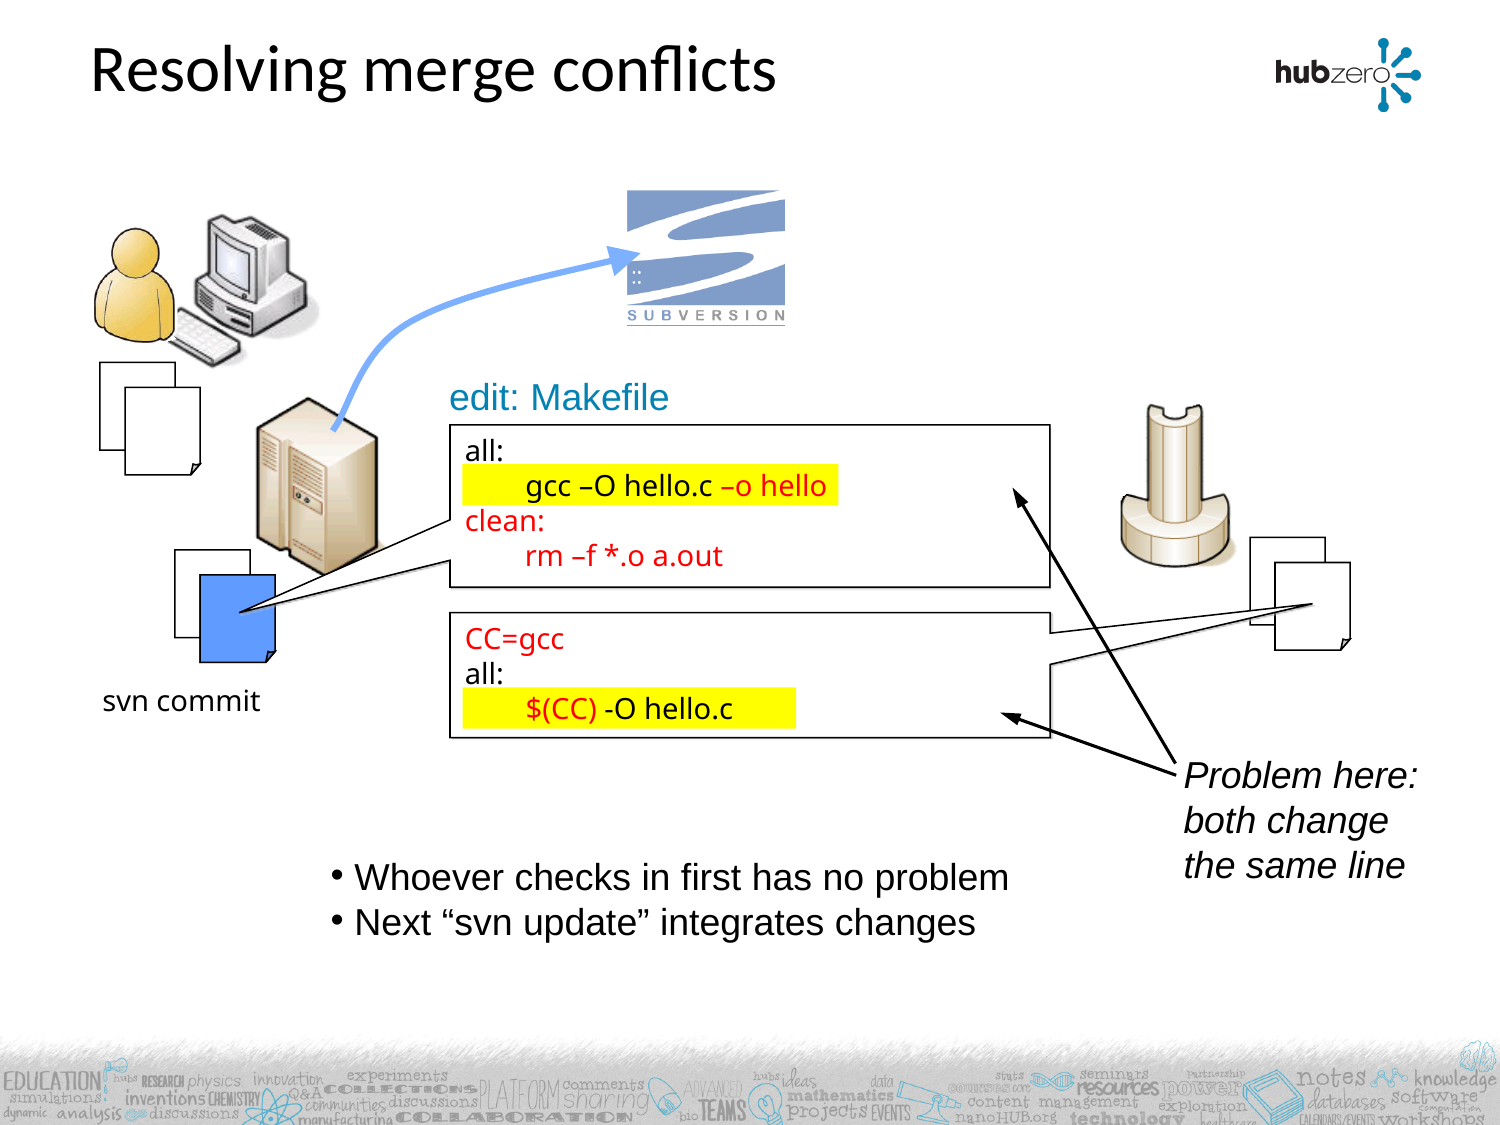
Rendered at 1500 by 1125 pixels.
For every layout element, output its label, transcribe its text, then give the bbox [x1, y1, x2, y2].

picture [343, 572, 405, 588]
text_box Resolving merge conflicts [75, 12, 1249, 118]
picture [1100, 387, 1253, 579]
text_box Whoever checks in first has no problem Next “svn update” integrates changes [315, 844, 1025, 951]
picture [0, 1034, 1500, 1125]
text_box edit: Makefile [434, 365, 685, 427]
text_box [1250, 537, 1351, 651]
text_box Problem here: both change the same line [1168, 743, 1434, 895]
text_box all: gcc –O hello.c –o hello clean: rm –f *.o a.out [239, 424, 1050, 613]
picture [249, 387, 405, 588]
text_box svn commit [87, 674, 276, 726]
picture [624, 187, 788, 328]
picture [1272, 35, 1424, 115]
text_box [174, 549, 276, 663]
text_box gcc –O hello.c –o hello [462, 463, 839, 506]
text_box CC=gcc all: $(CC) -O hello.c [1098, 603, 1313, 651]
text_box CC=gcc all: $(CC) -O hello.c [450, 612, 1107, 738]
text_box [99, 362, 201, 475]
text_box $(CC) -O hello.c [462, 687, 797, 729]
picture [87, 199, 330, 380]
